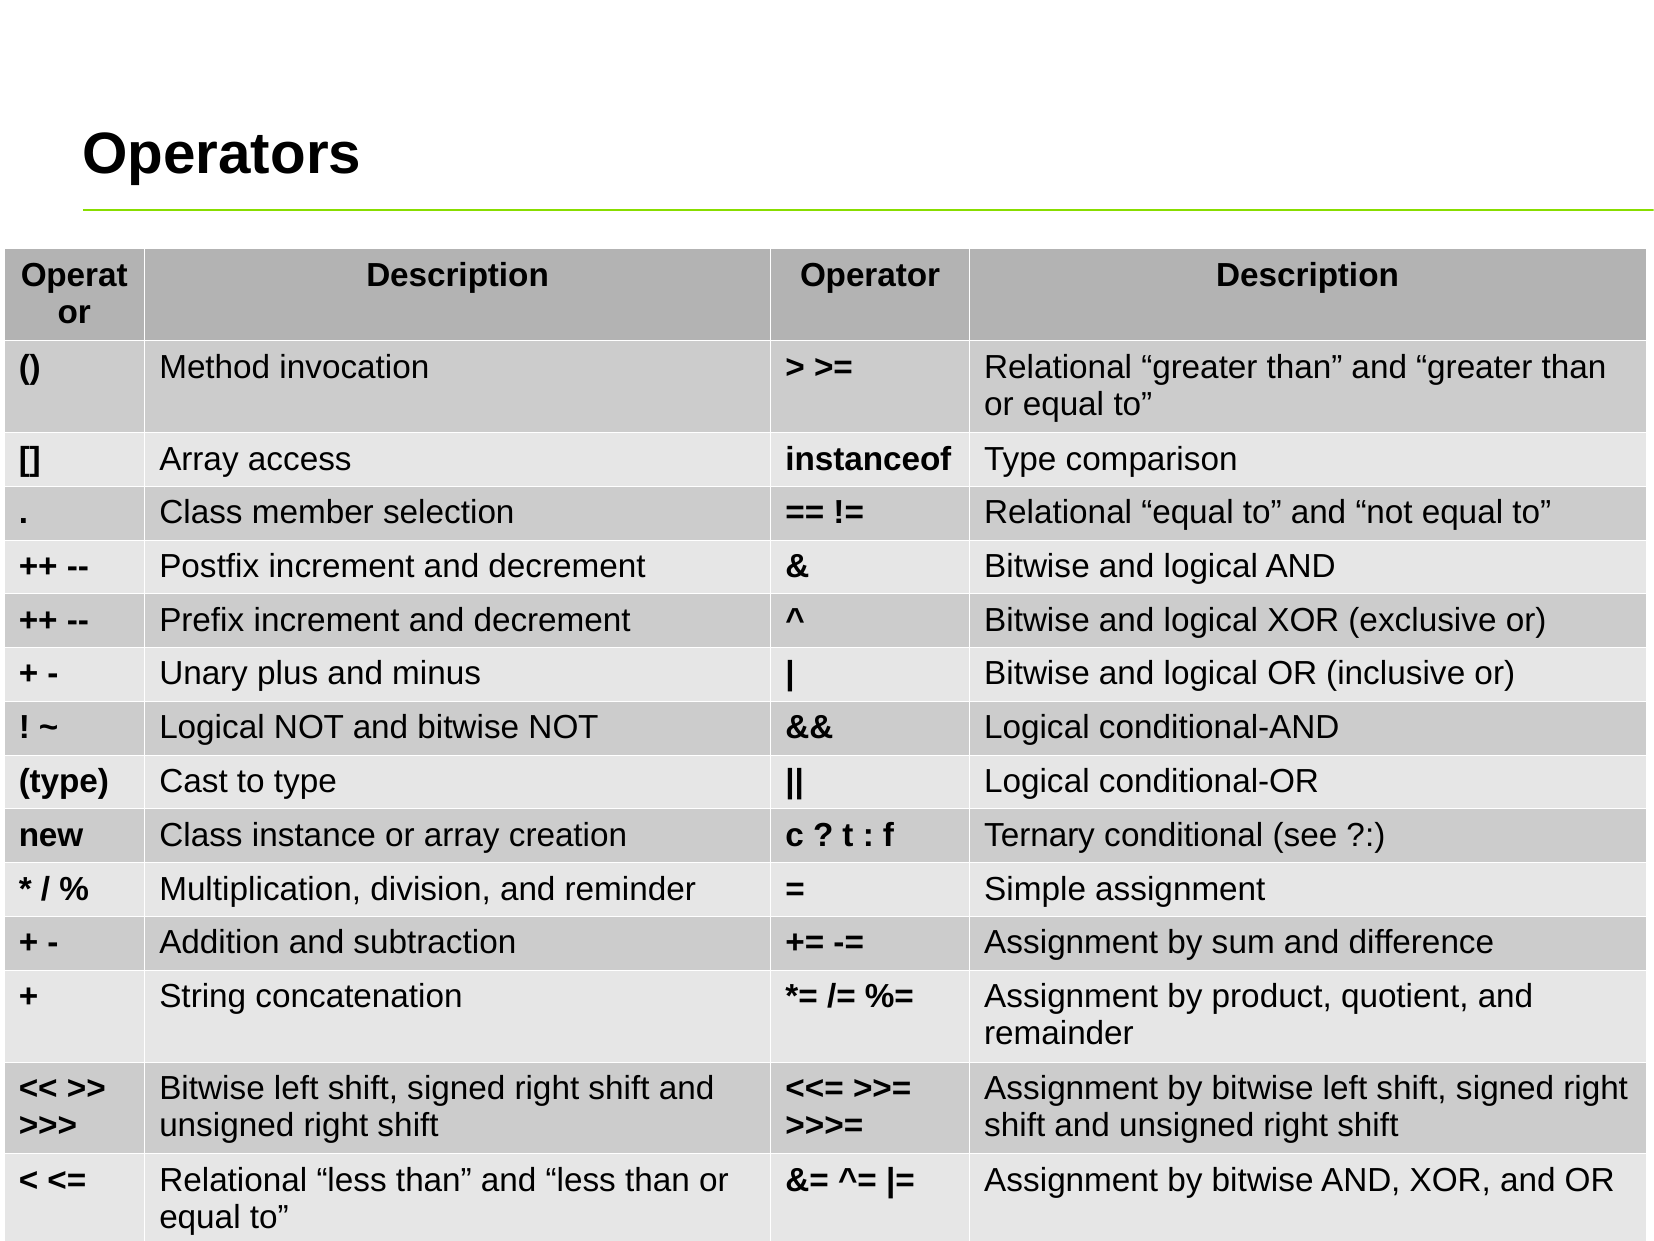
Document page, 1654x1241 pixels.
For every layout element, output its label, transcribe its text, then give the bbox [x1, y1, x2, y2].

table_cell Postfix increment and decrement [145, 541, 770, 593]
table_cell Assignment by sum and difference [970, 917, 1646, 970]
table_cell Type comparison [970, 433, 1646, 486]
table_cell . [5, 487, 144, 540]
table_cell &= ^= |= [771, 1154, 969, 1241]
table_cell Simple assignment [970, 863, 1646, 916]
table_cell Relational “equal to” and “not equal to” [970, 487, 1646, 540]
table_header Description [145, 257, 770, 340]
table_cell Addition and subtraction [145, 917, 770, 970]
table_cell Assignment by bitwise left shift, signed right shift and unsigned right shift [970, 1063, 1646, 1153]
table_cell instanceof [771, 433, 969, 486]
title Operators [82, 49, 1571, 257]
table_cell new [5, 809, 144, 862]
table_cell ++ -- [5, 541, 144, 593]
table_cell Ternary conditional (see ?:) [970, 809, 1646, 862]
table_cell < <= [5, 1154, 144, 1241]
table_cell & [771, 541, 969, 593]
table_header Operator [771, 257, 969, 340]
table_cell Assignment by bitwise AND, XOR, and OR [970, 1154, 1646, 1241]
table_cell Assignment by product, quotient, and remainder [970, 971, 1646, 1062]
table_cell Prefix increment and decrement [145, 594, 770, 647]
table_cell <<= >>= >>>= [771, 1063, 969, 1153]
table_cell c ? t : f [771, 809, 969, 862]
table_cell + [5, 971, 144, 1062]
table_cell Method invocation [145, 341, 770, 432]
table_cell Class member selection [145, 487, 770, 540]
table_cell + - [5, 648, 144, 701]
table_cell || [771, 756, 969, 808]
table_cell + - [5, 917, 144, 970]
table_cell Bitwise and logical AND [970, 541, 1646, 593]
table_cell == != [771, 487, 969, 540]
table_cell Cast to type [145, 756, 770, 808]
table_cell Bitwise and logical OR (inclusive or) [970, 648, 1646, 701]
table_cell ^ [771, 594, 969, 647]
table_cell | [771, 648, 969, 701]
table_cell Bitwise left shift, signed right shift and unsigned right shift [145, 1063, 770, 1153]
table_cell && [771, 702, 969, 755]
table_cell Logical conditional-AND [970, 702, 1646, 755]
table_cell = [771, 863, 969, 916]
table_cell Class instance or array creation [145, 809, 770, 862]
table_cell ++ -- [5, 594, 144, 647]
table_cell Relational “less than” and “less than or equal to” [145, 1154, 770, 1241]
table_cell String concatenation [145, 971, 770, 1062]
table_cell Bitwise and logical XOR (exclusive or) [970, 594, 1646, 647]
table_cell Logical conditional-OR [970, 756, 1646, 808]
table_header Operator [5, 249, 144, 340]
table_cell Array access [145, 433, 770, 486]
table_cell [] [5, 433, 144, 486]
table_cell ! ~ [5, 702, 144, 755]
table_cell << >> >>> [5, 1063, 144, 1153]
table_header Description [970, 249, 1646, 340]
table_cell Unary plus and minus [145, 648, 770, 701]
table_cell Logical NOT and bitwise NOT [145, 702, 770, 755]
table_cell () [5, 341, 144, 432]
table_cell Multiplication, division, and reminder [145, 863, 770, 916]
table_cell *= /= %= [771, 971, 969, 1062]
table_cell += -= [771, 917, 969, 970]
table_cell Relational “greater than” and “greater than or equal to” [970, 341, 1646, 432]
table_cell (type) [5, 756, 144, 808]
table_cell > >= [771, 341, 969, 432]
table_cell * / % [5, 863, 144, 916]
